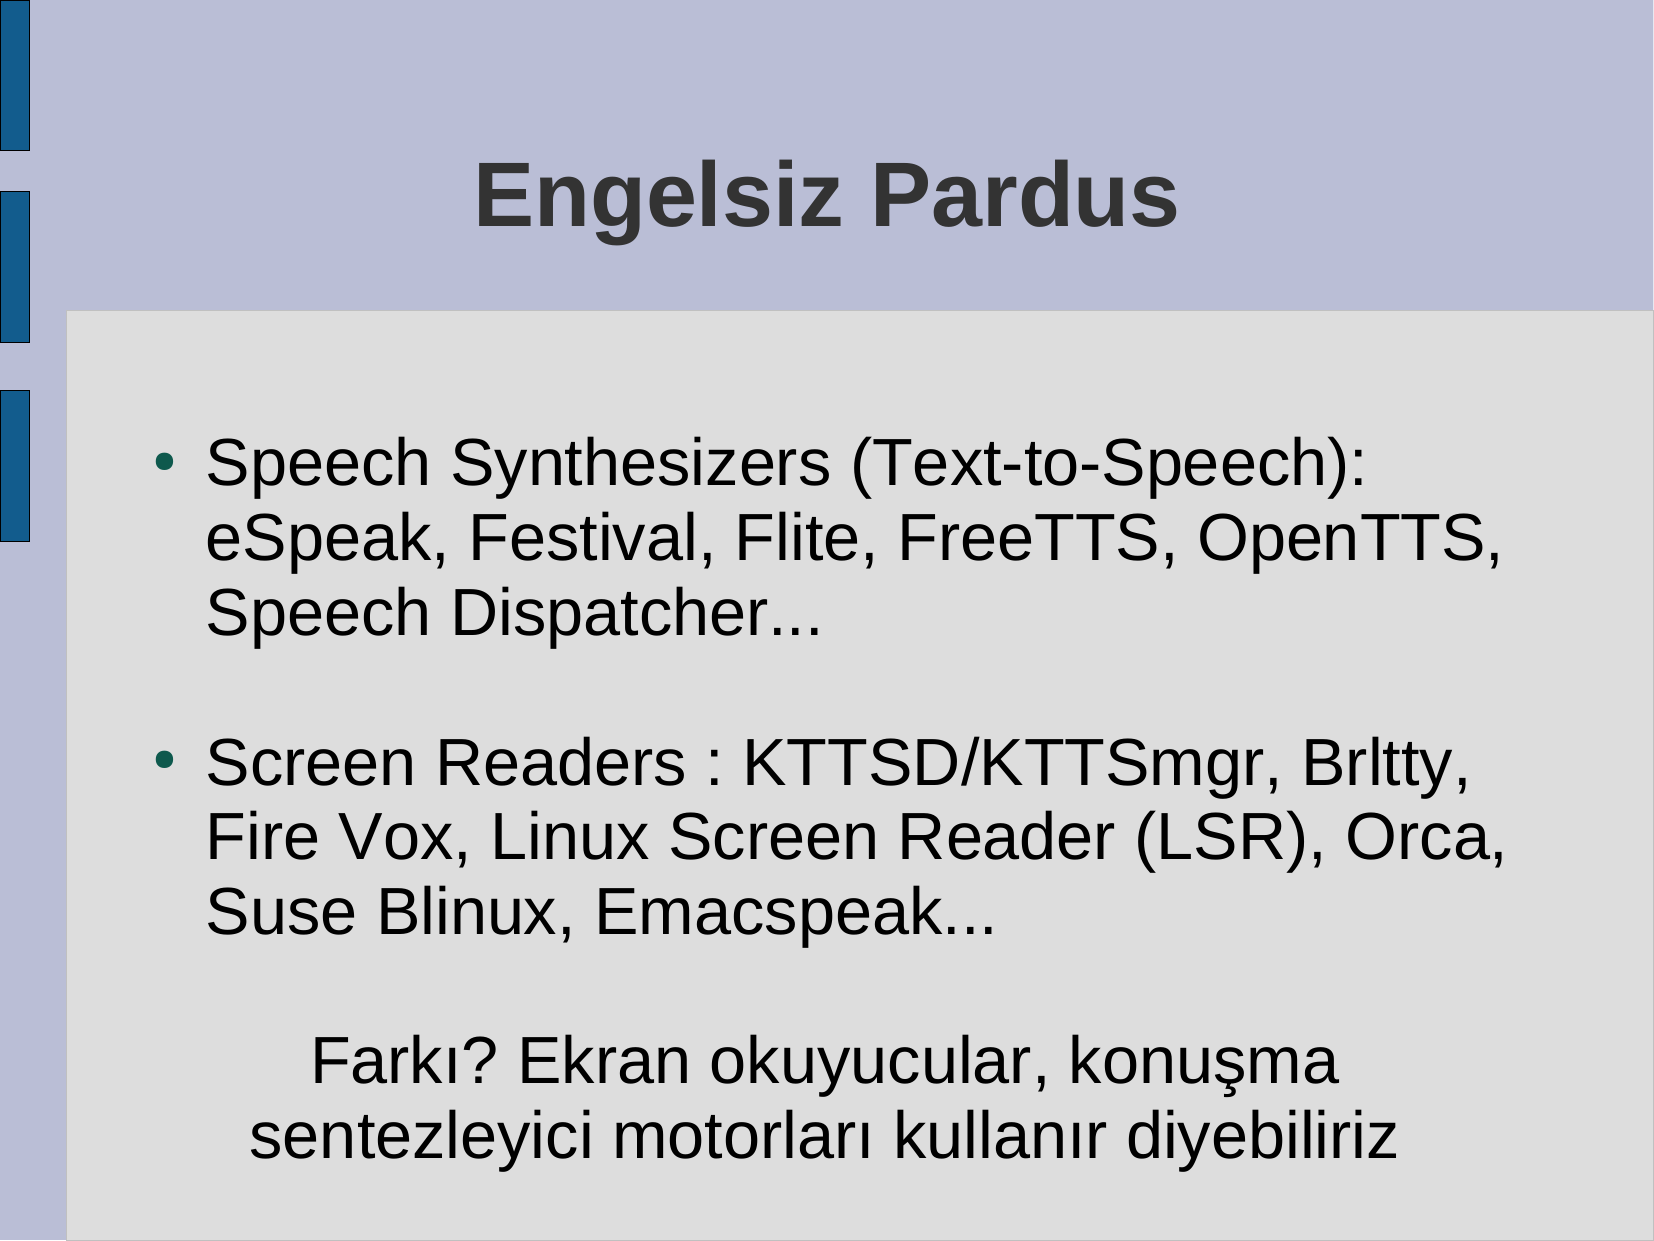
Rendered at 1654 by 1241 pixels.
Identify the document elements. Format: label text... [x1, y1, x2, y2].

title Engelsiz Pardus [121, 91, 1534, 299]
list Speech Synthesizers (Text-to-Speech): eSpeak, Festival, Flite, FreeTTS, OpenTTS, Speech Dispatcher... Screen Readers : KTTSD/KTTSmgr, Brltty, Fire Vox, Linux Screen Reader (LSR), Orca, Suse Blinux, Emacspeak... Farkı? Ekran okuyucular, konuşma sentezleyici motorları kullanır diyebiliriz [134, 350, 1516, 1174]
